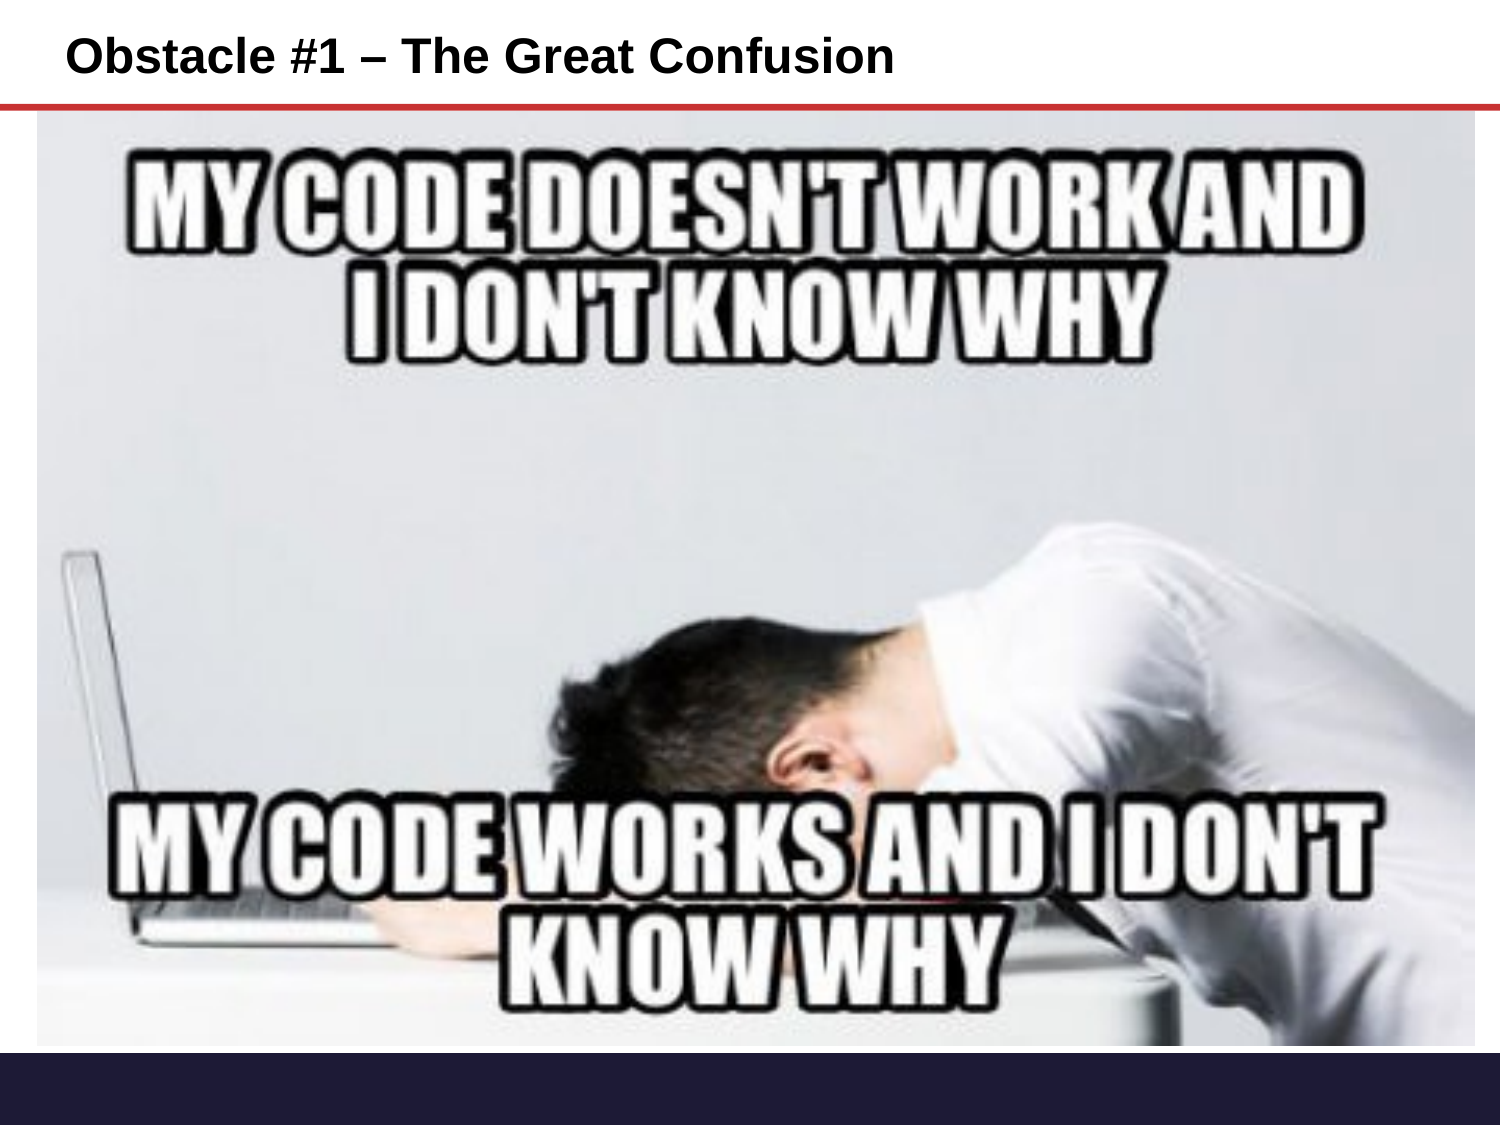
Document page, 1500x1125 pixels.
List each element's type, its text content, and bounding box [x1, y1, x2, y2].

picture [37, 111, 1475, 1046]
title Obstacle #1 – The Great Confusion [50, 0, 948, 108]
